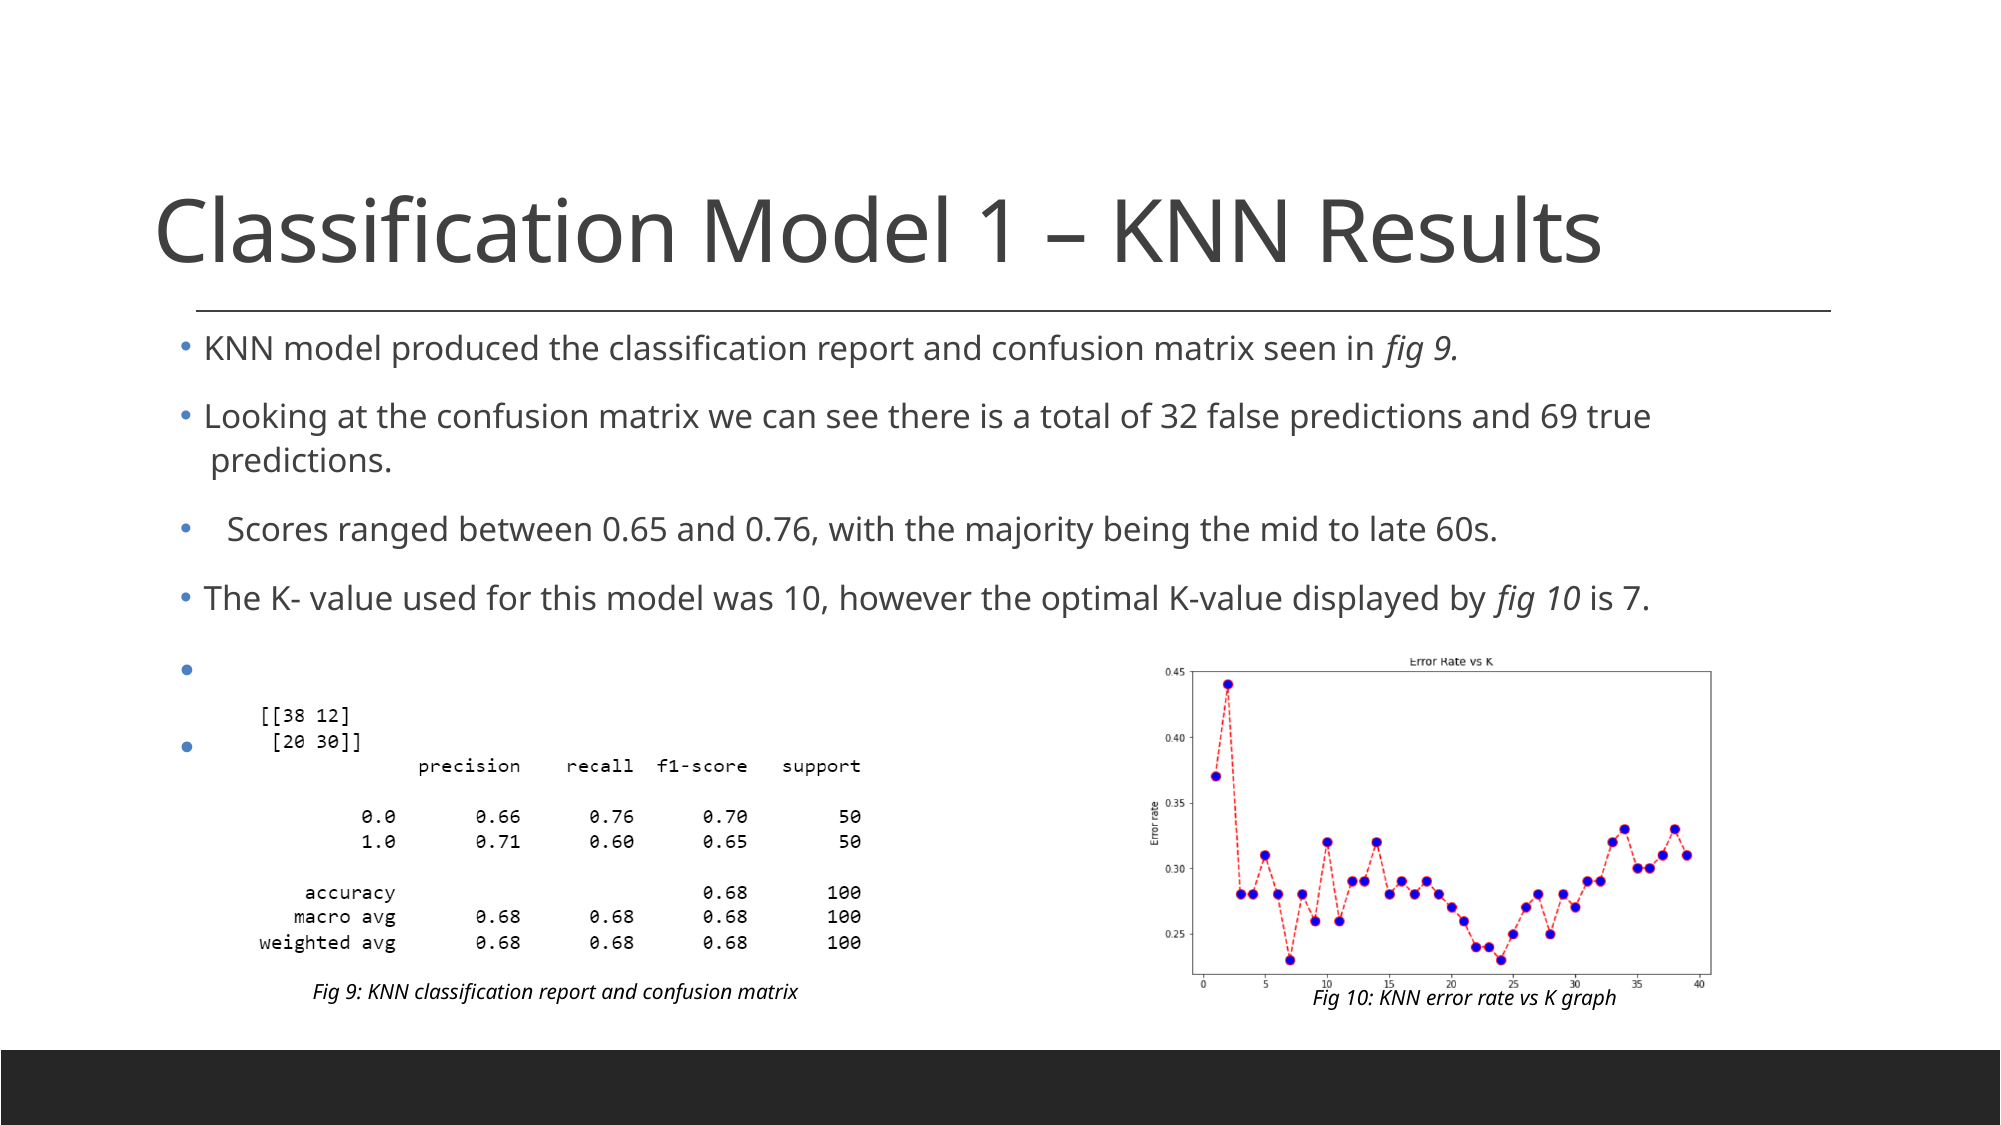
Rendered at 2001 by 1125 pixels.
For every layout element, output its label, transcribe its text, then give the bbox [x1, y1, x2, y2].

text_box Fig 9: KNN classification report and confusion matrix [297, 971, 822, 1012]
title Classification Model 1 – KNN Results [139, 92, 1881, 290]
picture [1147, 933, 1724, 992]
picture [246, 933, 884, 972]
text_box Fig 10: KNN error rate vs K graph [1297, 977, 1637, 1018]
text_box KNN model produced the classification report and confusion matrix seen in fig 9. Looking at the confusion matrix we can see there is a total of 32 false predictions and 69 true predictions. Scores ranged between 0.65 and 0.76, with the majority being the mid to late 60s. The K- value used for this model was 10, however the optimal K-value displayed by fig 10 is 7. [180, 315, 1831, 933]
